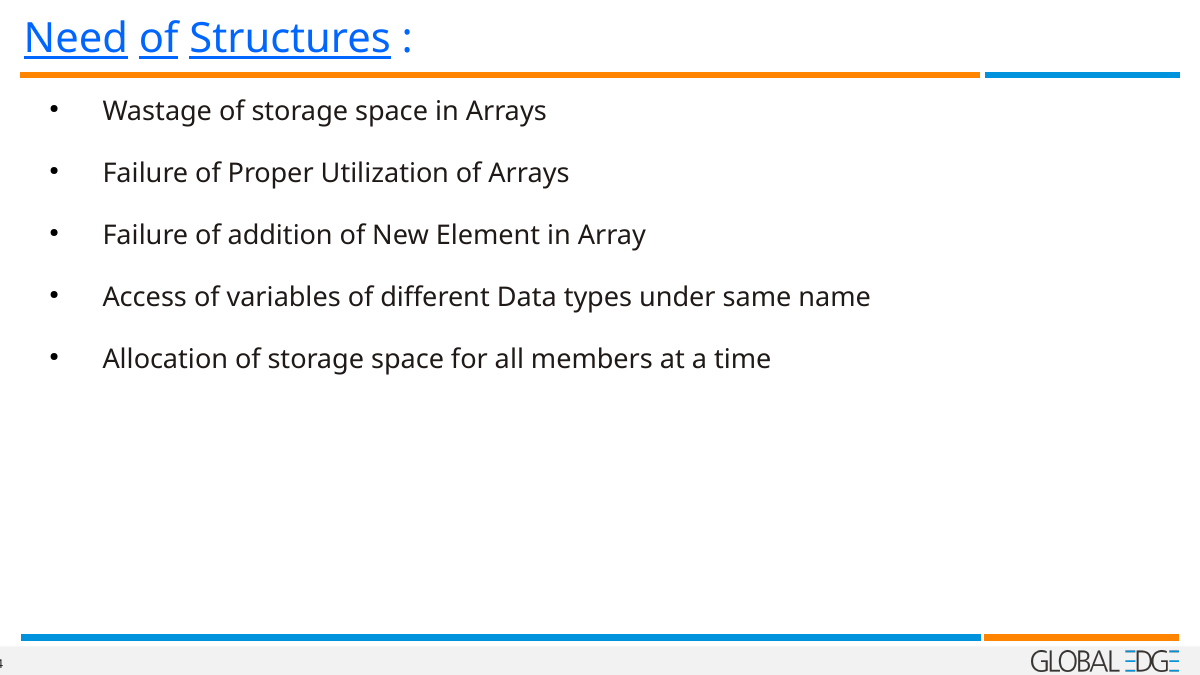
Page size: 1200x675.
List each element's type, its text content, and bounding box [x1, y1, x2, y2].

title Need of Structures : [12, 9, 1088, 63]
list Wastage of storage space in Arrays Failure of Proper Utilization of Arrays Failure of addition of New Element in Array Access of variables of different Data types under same name Allocation of storage space for all members at a time [20, 87, 1179, 628]
picture [1031, 650, 1179, 672]
